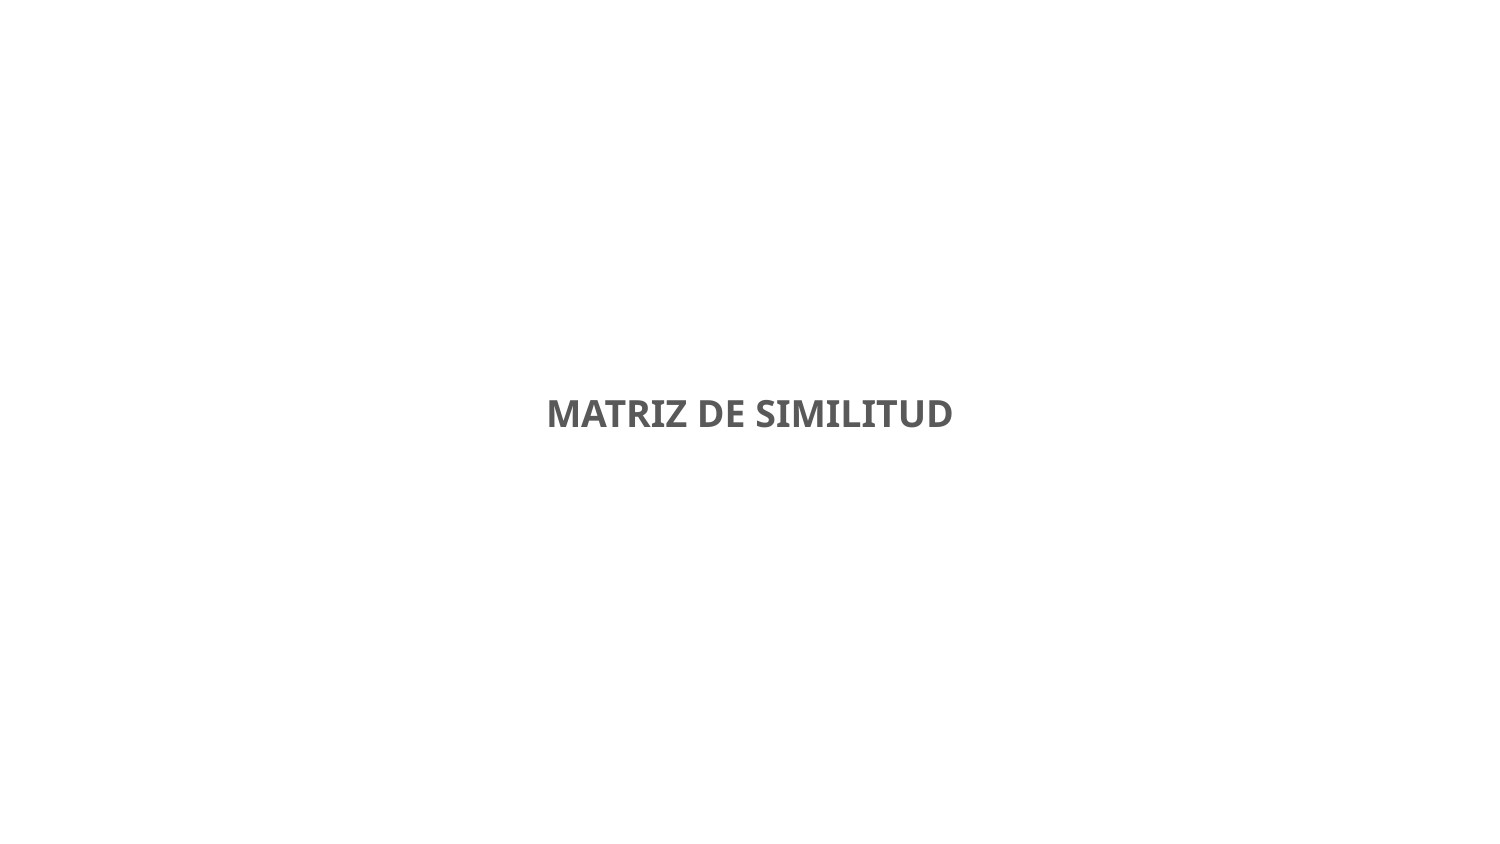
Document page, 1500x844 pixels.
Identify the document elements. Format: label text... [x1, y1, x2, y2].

title MATRIZ DE SIMILITUD [460, 374, 1040, 470]
